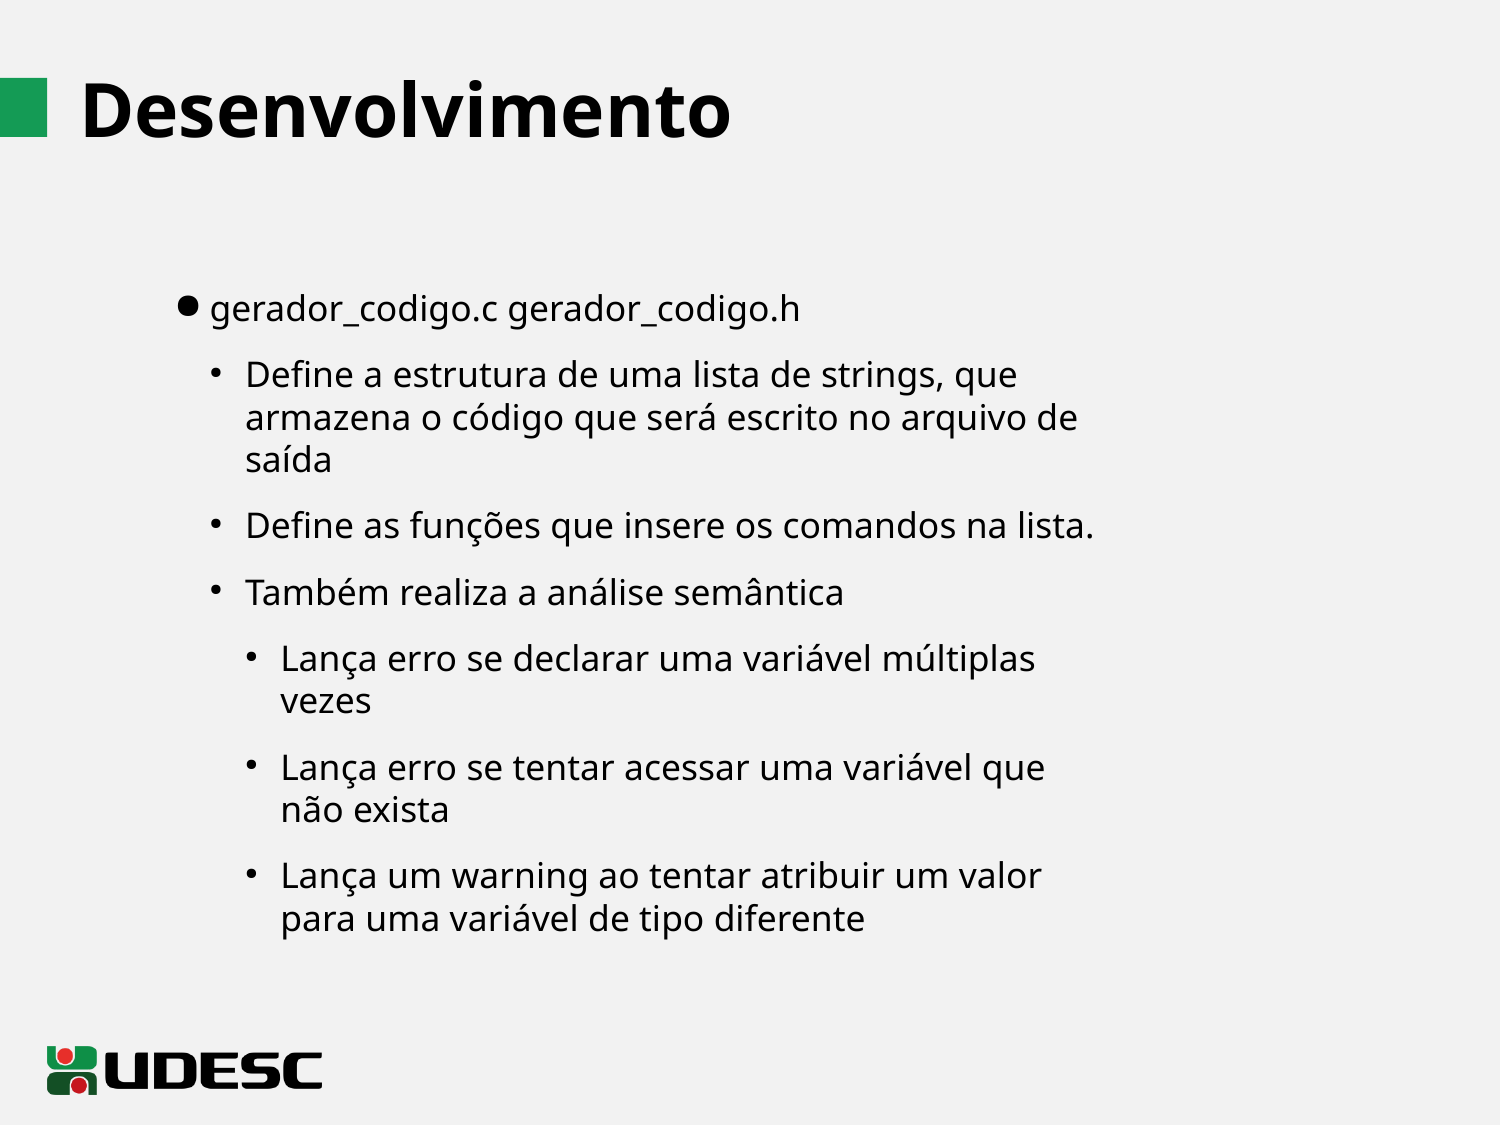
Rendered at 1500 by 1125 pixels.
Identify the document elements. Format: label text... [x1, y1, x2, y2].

text_box [0, 77, 48, 137]
picture [47, 1046, 322, 1095]
text_box gerador_codigo.c gerador_codigo.h Define a estrutura de uma lista de strings, que armazena o código que será escrito no arquivo de saída Define as funções que insere os comandos na lista. Também realiza a análise semântica Lança erro se declarar uma variável múltiplas vezes Lança erro se tentar acessar uma variável que não exista Lança um warning ao tentar atribuir um valor para uma variável de tipo diferente [159, 278, 1128, 946]
text_box Desenvolvimento [64, 54, 1081, 160]
